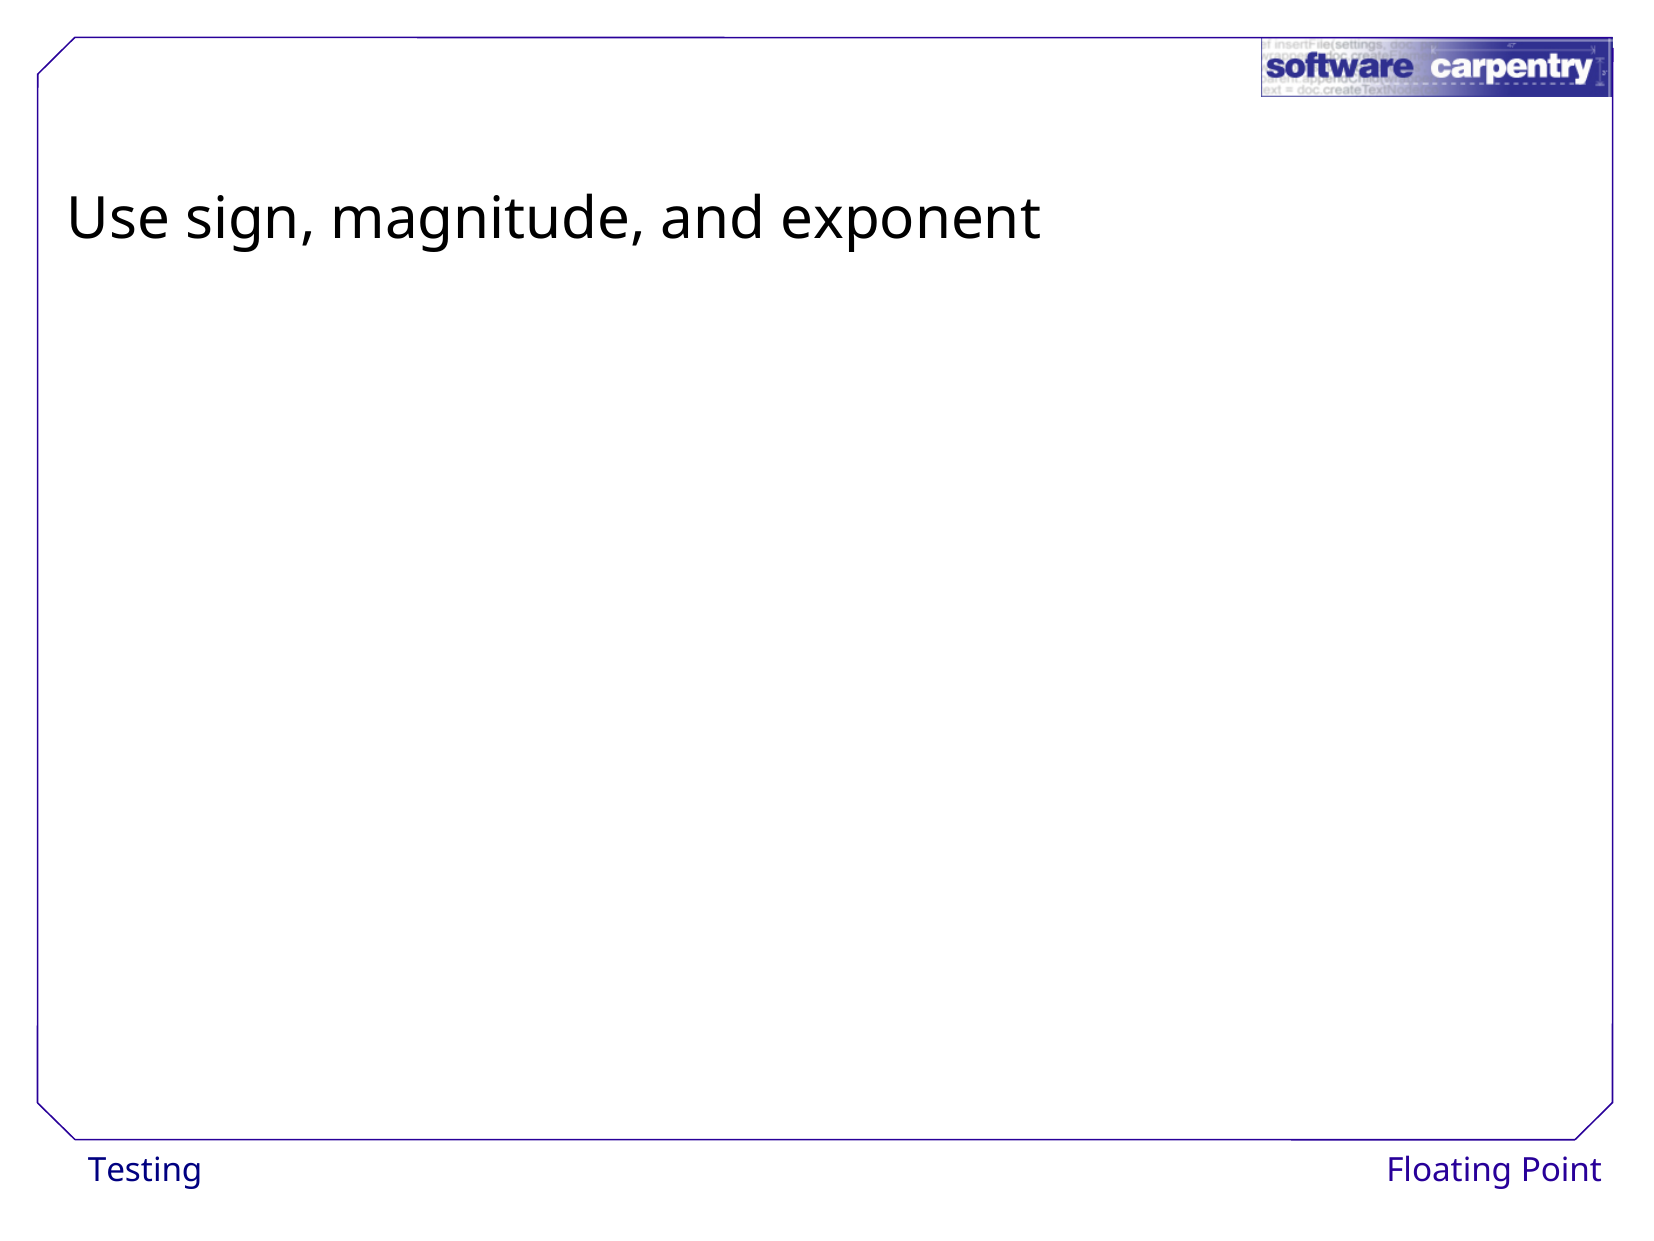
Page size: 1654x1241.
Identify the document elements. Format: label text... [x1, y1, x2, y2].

text_box Use sign, magnitude, and exponent [51, 138, 1206, 259]
picture [1261, 39, 1613, 97]
